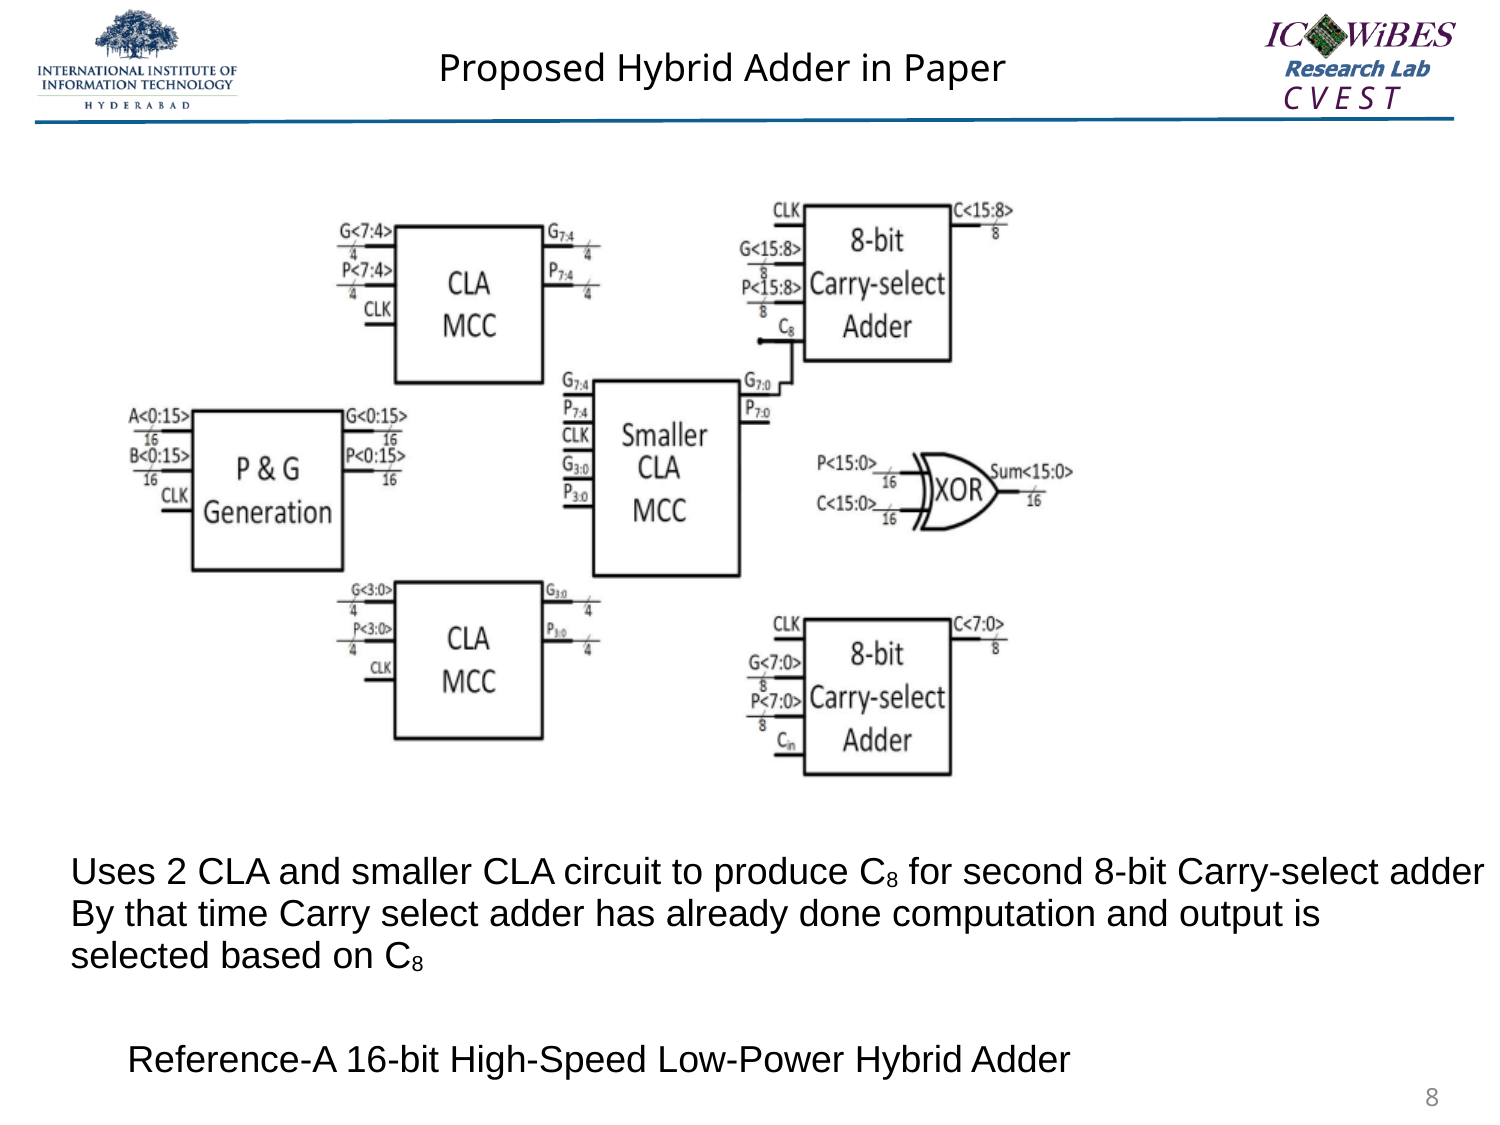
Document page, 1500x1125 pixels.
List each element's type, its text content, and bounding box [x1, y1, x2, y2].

picture [115, 149, 1088, 790]
title Proposed Hybrid Adder in Paper [251, 23, 1195, 110]
text_box Uses 2 CLA and smaller CLA circuit to produce C8 for second 8-bit Carry-select adder By that time Carry select adder has already done computation and output is selected based on C8 [55, 843, 1500, 984]
text_box Reference-A 16-bit High-Speed Low-Power Hybrid Adder [112, 1030, 1086, 1088]
picture [1261, 12, 1458, 82]
slide_number <number> [1329, 1074, 1455, 1123]
picture [31, 2, 247, 115]
